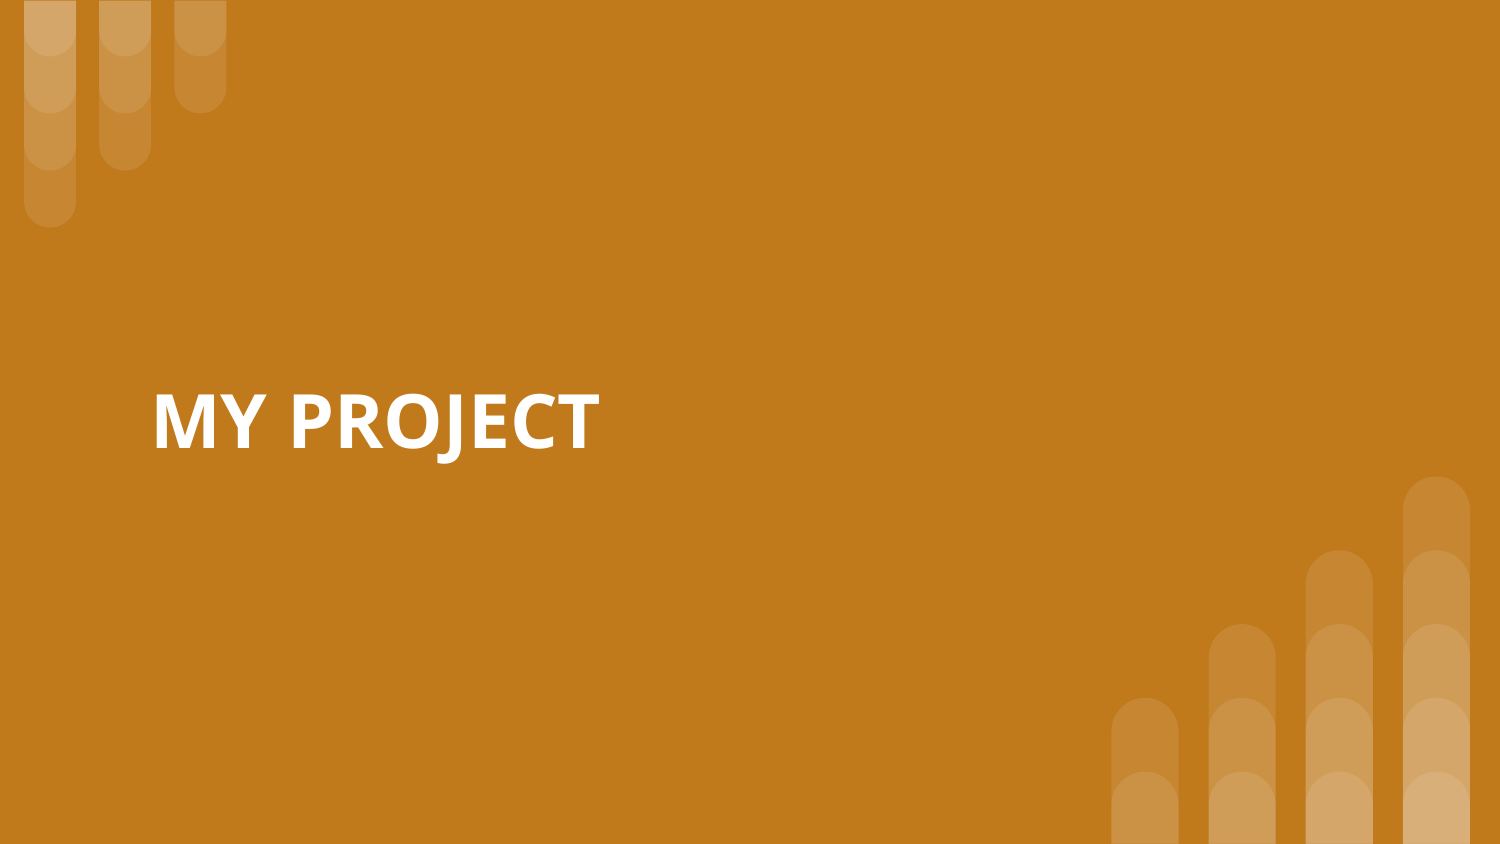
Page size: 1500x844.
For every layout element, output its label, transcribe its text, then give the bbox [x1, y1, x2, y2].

title MY PROJECT [135, 264, 1097, 572]
